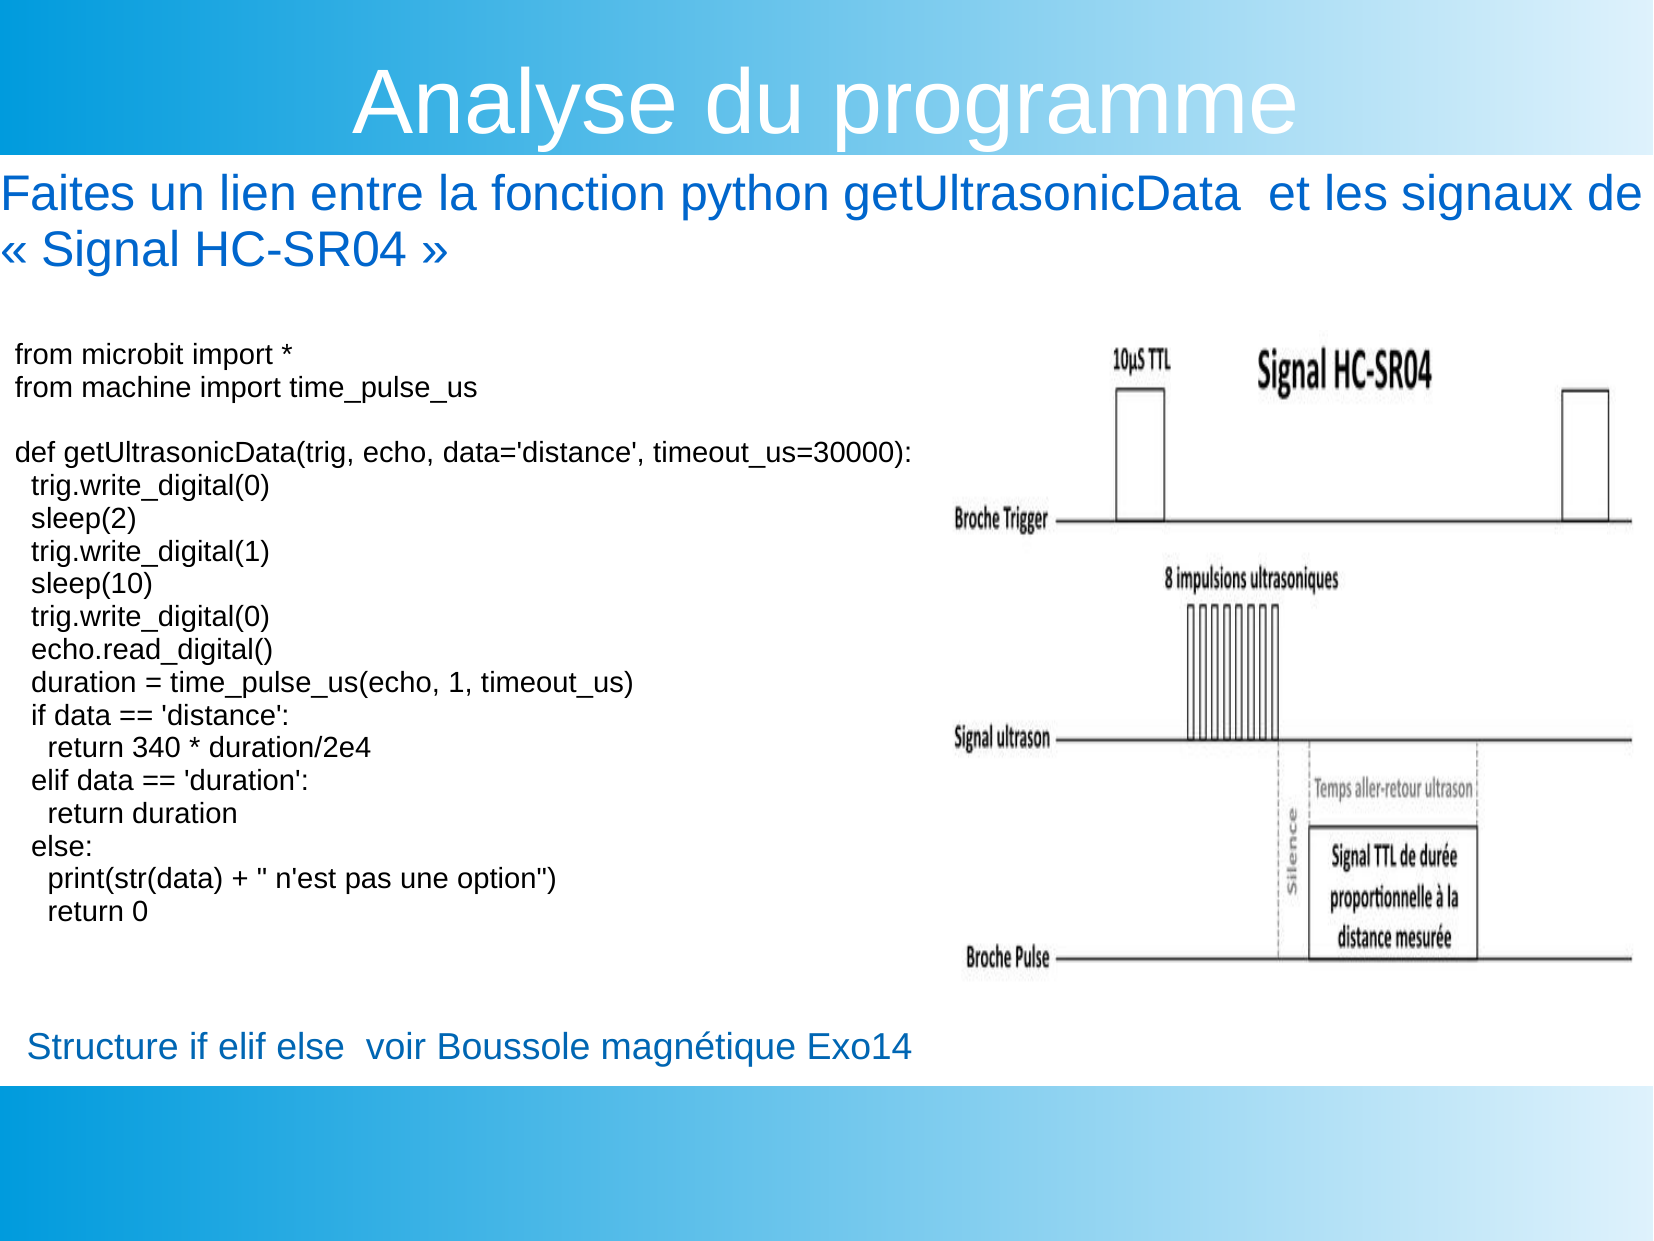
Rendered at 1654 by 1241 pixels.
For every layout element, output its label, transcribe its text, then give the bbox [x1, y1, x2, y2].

title Analyse du programme [82, 49, 1571, 155]
text_box Structure if elif else voir Boussole magnétique Exo14 [11, 1017, 945, 1075]
text_box from microbit import * from machine import time_pulse_us def getUltrasonicData(trig, echo, data='distance', timeout_us=30000): trig.write_digital(0) sleep(2) trig.write_digital(1) sleep(10) trig.write_digital(0) echo.read_digital() duration = time_pulse_us(echo, 1, timeout_us) if data == 'distance': return 340 * duration/2e4 elif data == 'duration': return duration else: print(str(data) + " n'est pas une option") return 0 [0, 330, 944, 969]
picture [944, 330, 1642, 985]
list Faites un lien entre la fonction python getUltrasonicData et les signaux de « Signal HC-SR04 » [0, 165, 1654, 230]
